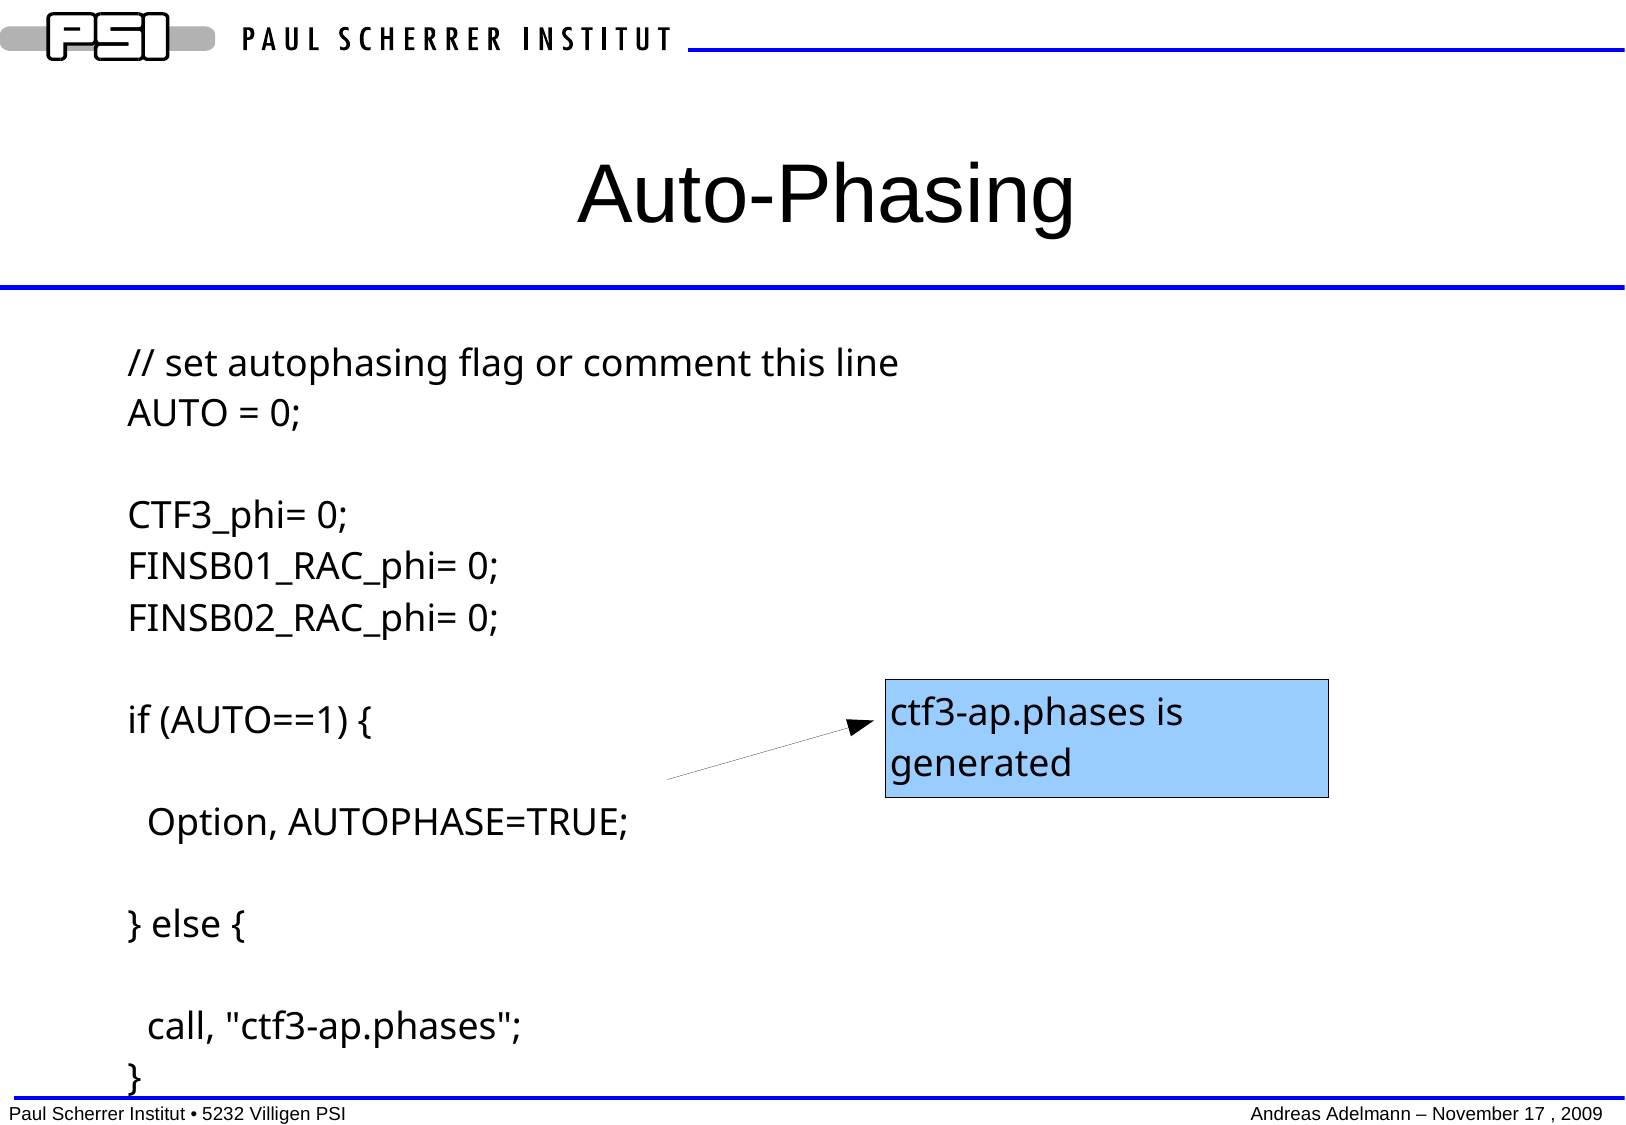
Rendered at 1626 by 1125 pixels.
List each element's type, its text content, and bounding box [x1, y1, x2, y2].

text_box // set autophasing flag or comment this line AUTO = 0; CTF3_phi= 0; FINSB01_RAC_phi= 0; FINSB02_RAC_phi= 0; if (AUTO==1) { Option, AUTOPHASE=TRUE; } else { call, "ctf3-ap.phases"; } [112, 328, 949, 1101]
text_box ctf3-ap.phases is generated [874, 678, 1329, 787]
text_box [885, 787, 1329, 798]
title Auto-Phasing [121, 107, 1504, 281]
